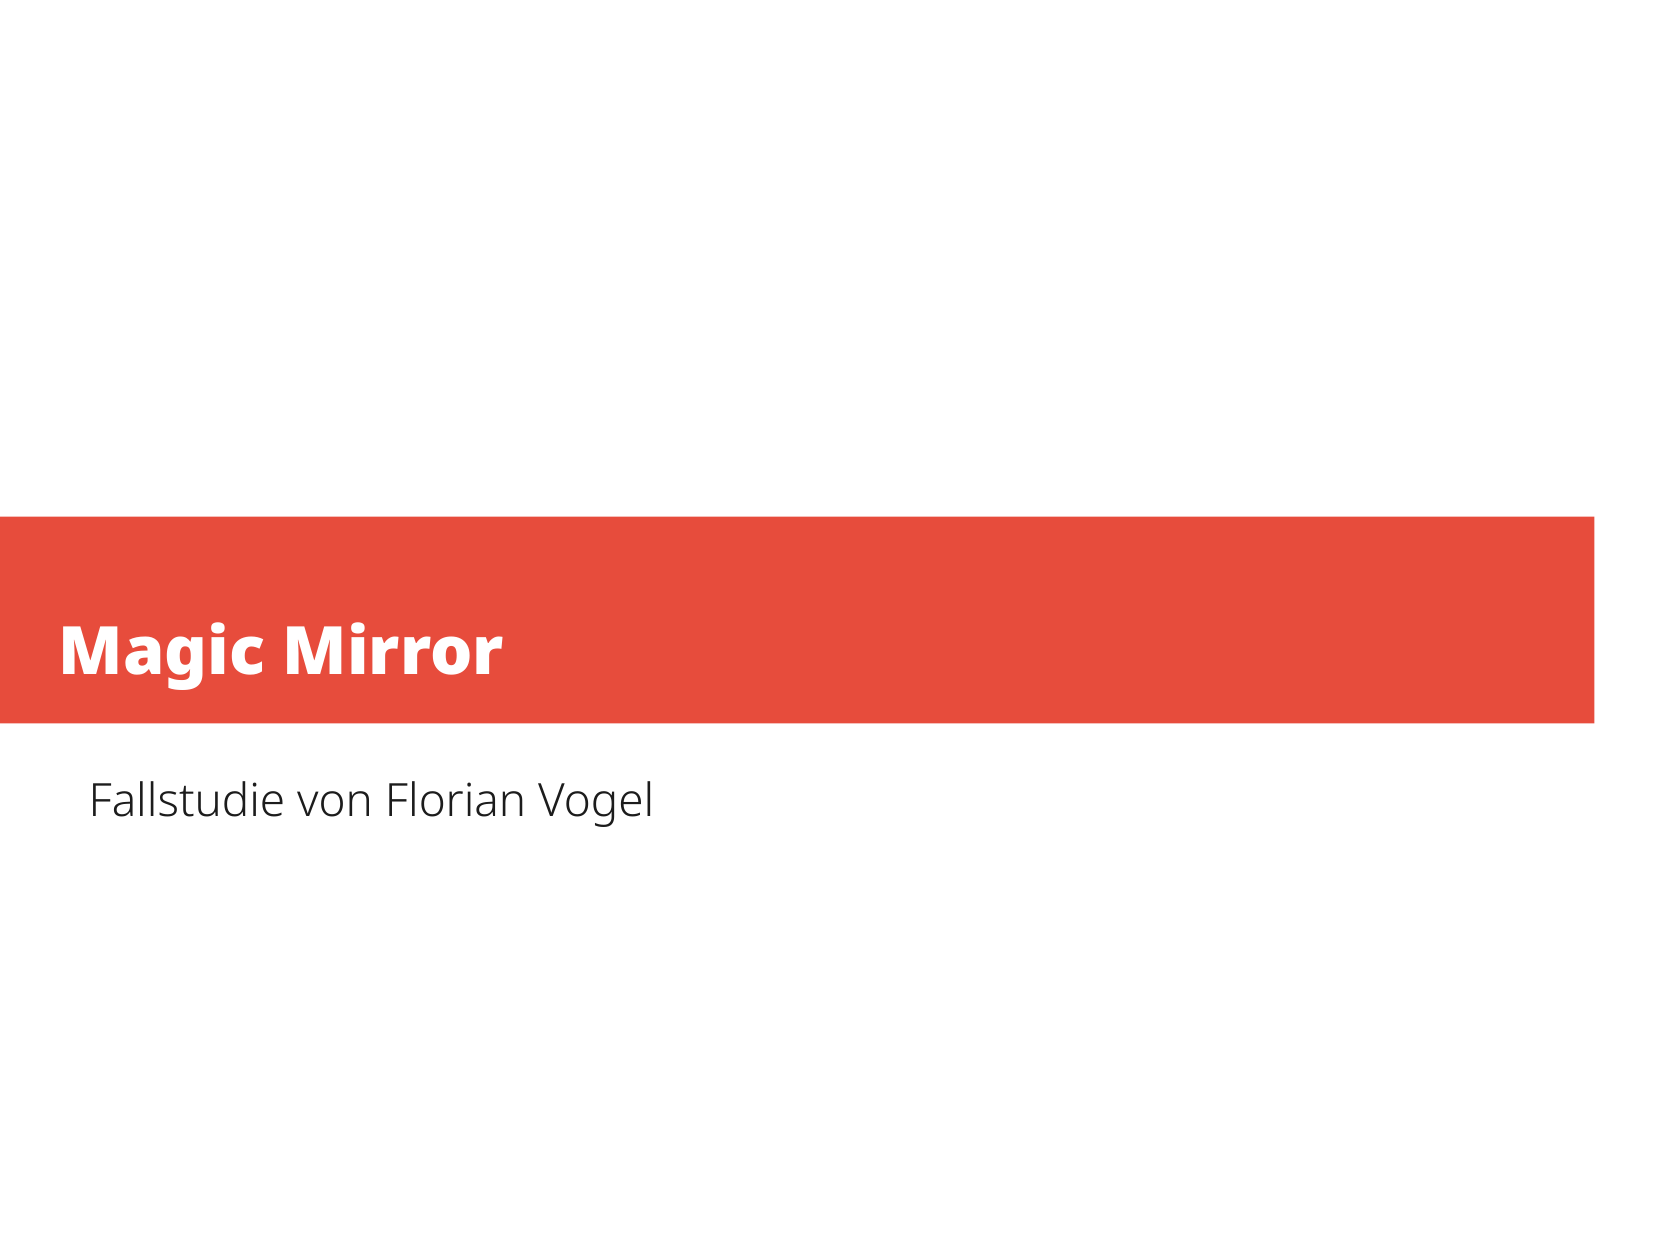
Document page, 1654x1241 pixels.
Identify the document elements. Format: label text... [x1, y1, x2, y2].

title Magic Mirror [59, 546, 1595, 694]
subtitle Fallstudie von Florian Vogel [88, 767, 1595, 1182]
